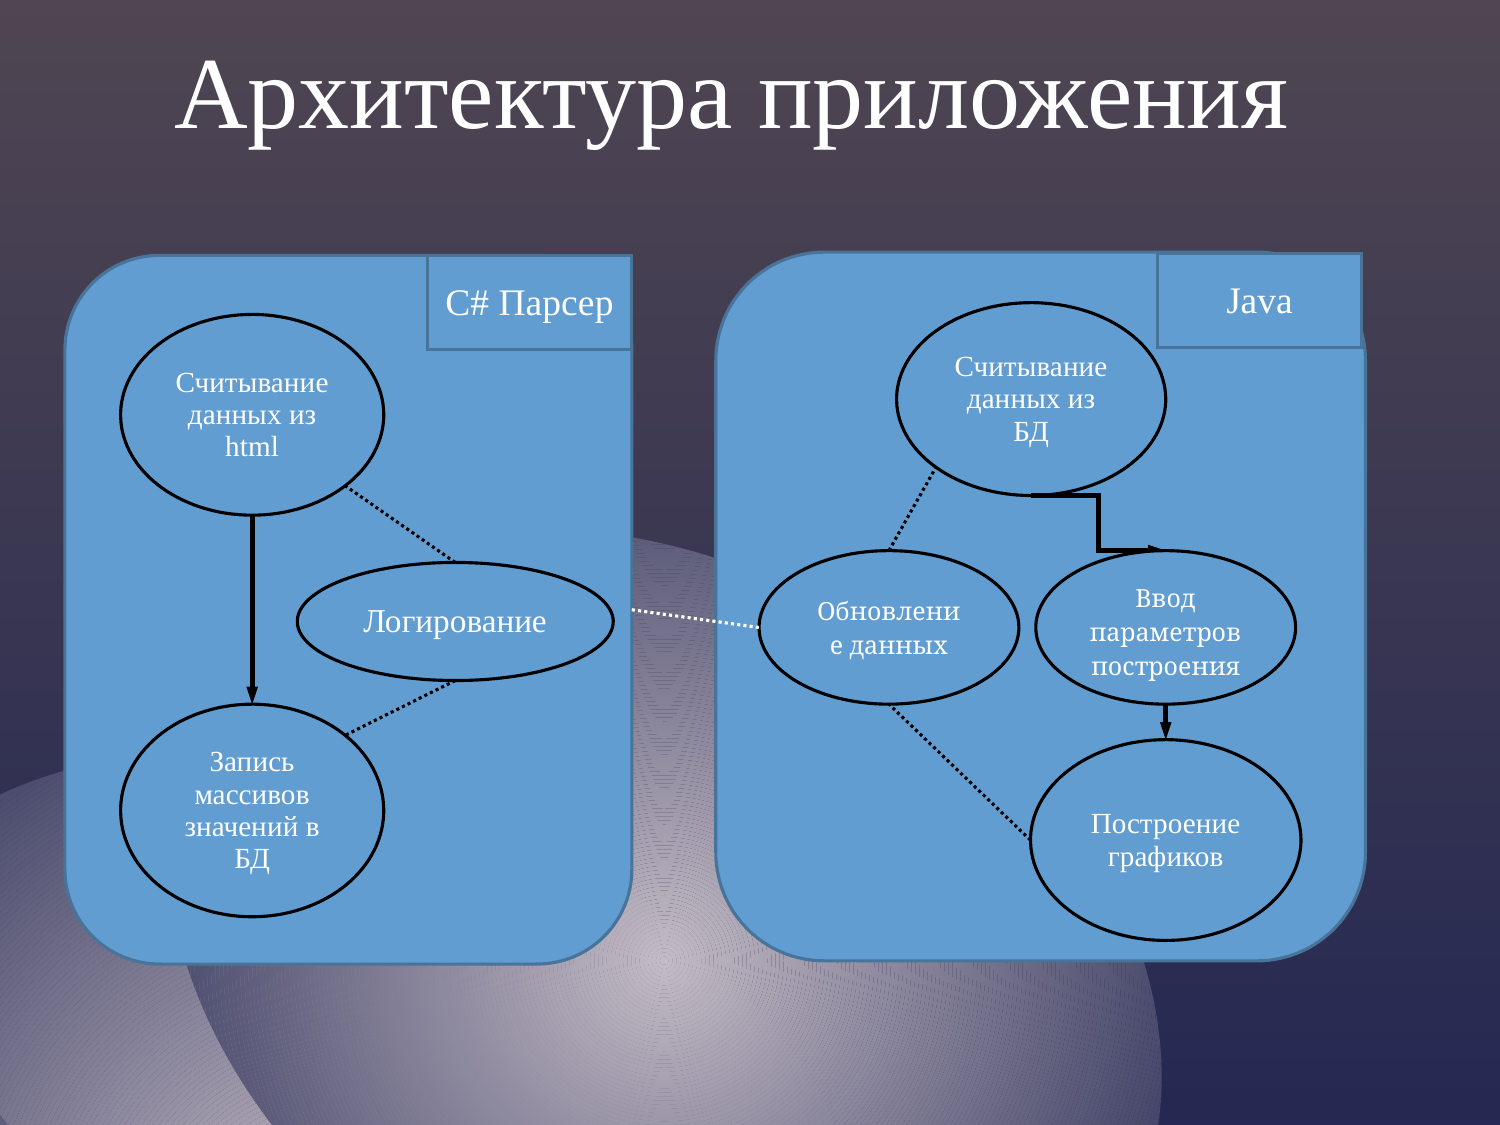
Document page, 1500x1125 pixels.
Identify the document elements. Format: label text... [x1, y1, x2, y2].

text_box Построение графиков [1030, 739, 1301, 941]
text_box Считывание данных из html [120, 314, 384, 516]
text_box [715, 252, 1366, 961]
text_box Считывание данных из БД [896, 302, 1166, 496]
text_box Java [1157, 253, 1362, 348]
text_box С# Парсер [427, 255, 632, 350]
title Архитектура приложения [159, 19, 1397, 170]
text_box Запись массивов значений в БД [120, 704, 384, 917]
text_box [64, 255, 632, 965]
text_box Логирование [297, 562, 614, 681]
text_box Ввод параметров построения [1035, 550, 1296, 705]
text_box Обновление данных [759, 550, 1019, 705]
